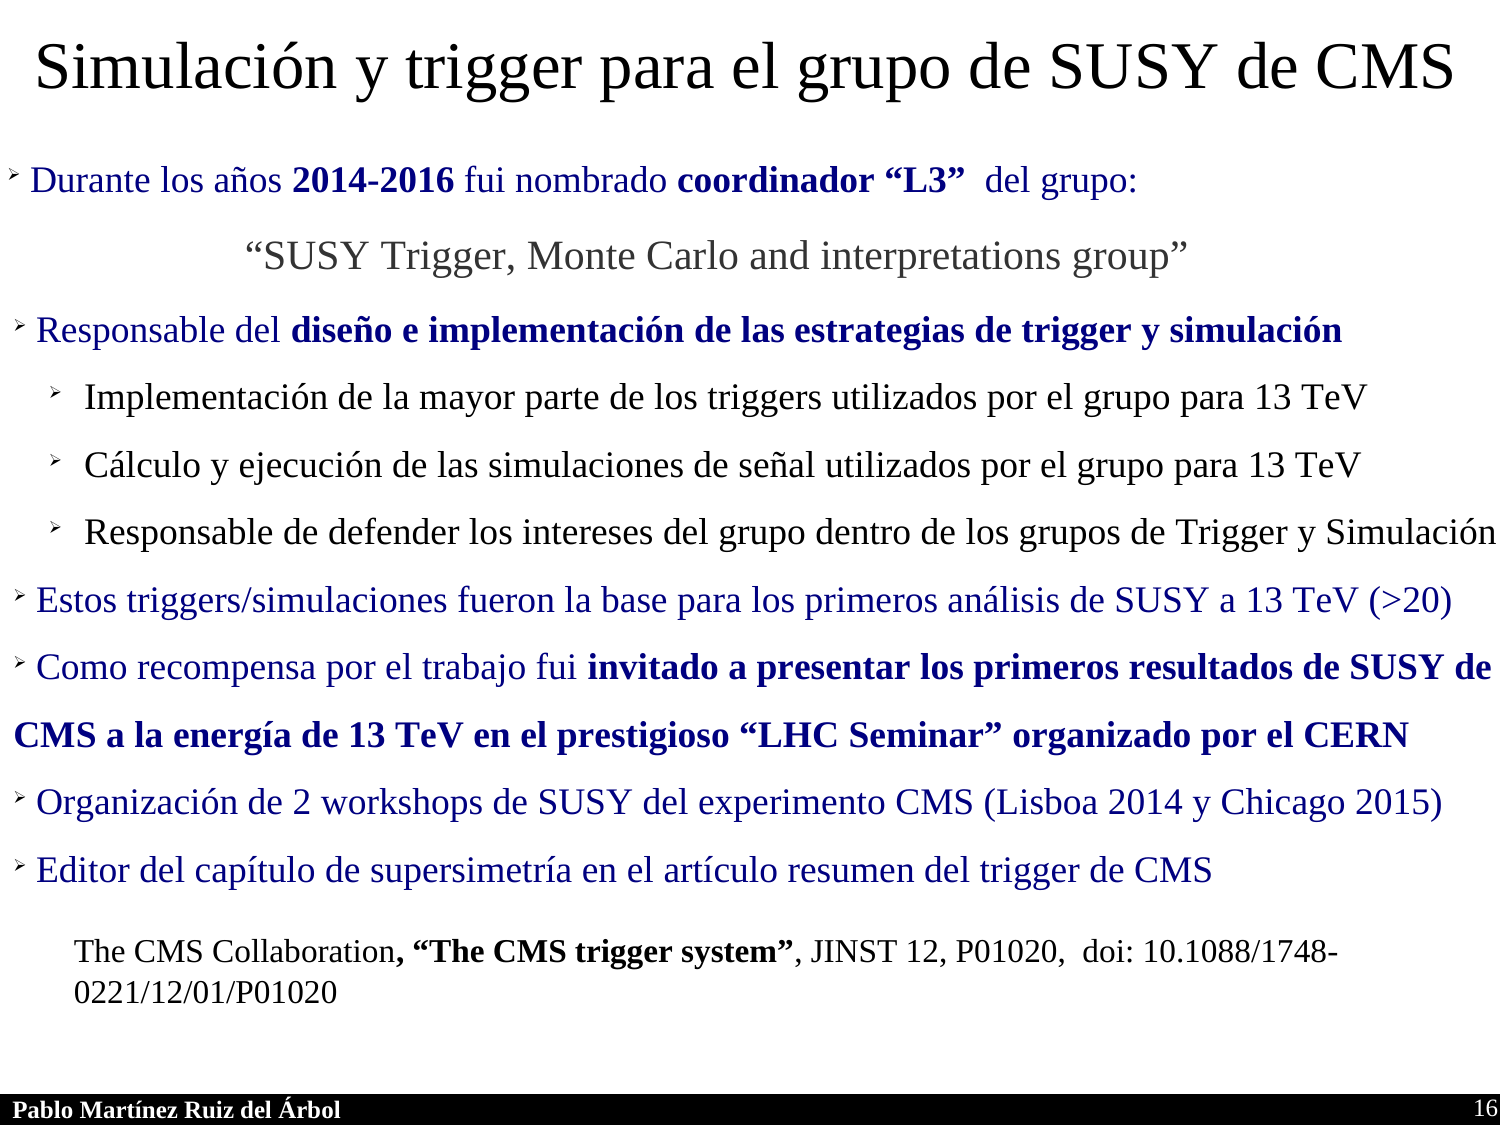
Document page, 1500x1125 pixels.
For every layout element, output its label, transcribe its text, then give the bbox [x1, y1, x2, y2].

text_box Responsable del diseño e implementación de las estrategias de trigger y simulación Implementación de la mayor parte de los triggers utilizados por el grupo para 13 TeV Cálculo y ejecución de las simulaciones de señal utilizados por el grupo para 13 TeV Responsable de defender los intereses del grupo dentro de los grupos de Trigger y Simulación Estos triggers/simulaciones fueron la base para los primeros análisis de SUSY a 13 TeV (>20) Como recompensa por el trabajo fui invitado a presentar los primeros resultados de SUSY de CMS a la energía de 13 TeV en el prestigioso “LHC Seminar” organizado por el CERN Organización de 2 workshops de SUSY del experimento CMS (Lisboa 2014 y Chicago 2015) Editor del capítulo de supersimetría en el artículo resumen del trigger de CMS [0, 270, 1500, 451]
text_box Simulación y trigger para el grupo de SUSY de CMS [0, 12, 1500, 119]
text_box “SUSY Trigger, Monte Carlo and interpretations group” [229, 219, 1235, 270]
text_box Durante los años 2014-2016 fui nombrado coordinador “L3” del grupo: [0, 119, 1500, 270]
text_box The CMS Collaboration, “The CMS trigger system”, JINST 12, P01020, doi: 10.1088/1748-0221/12/01/P01020 [59, 920, 1440, 1018]
